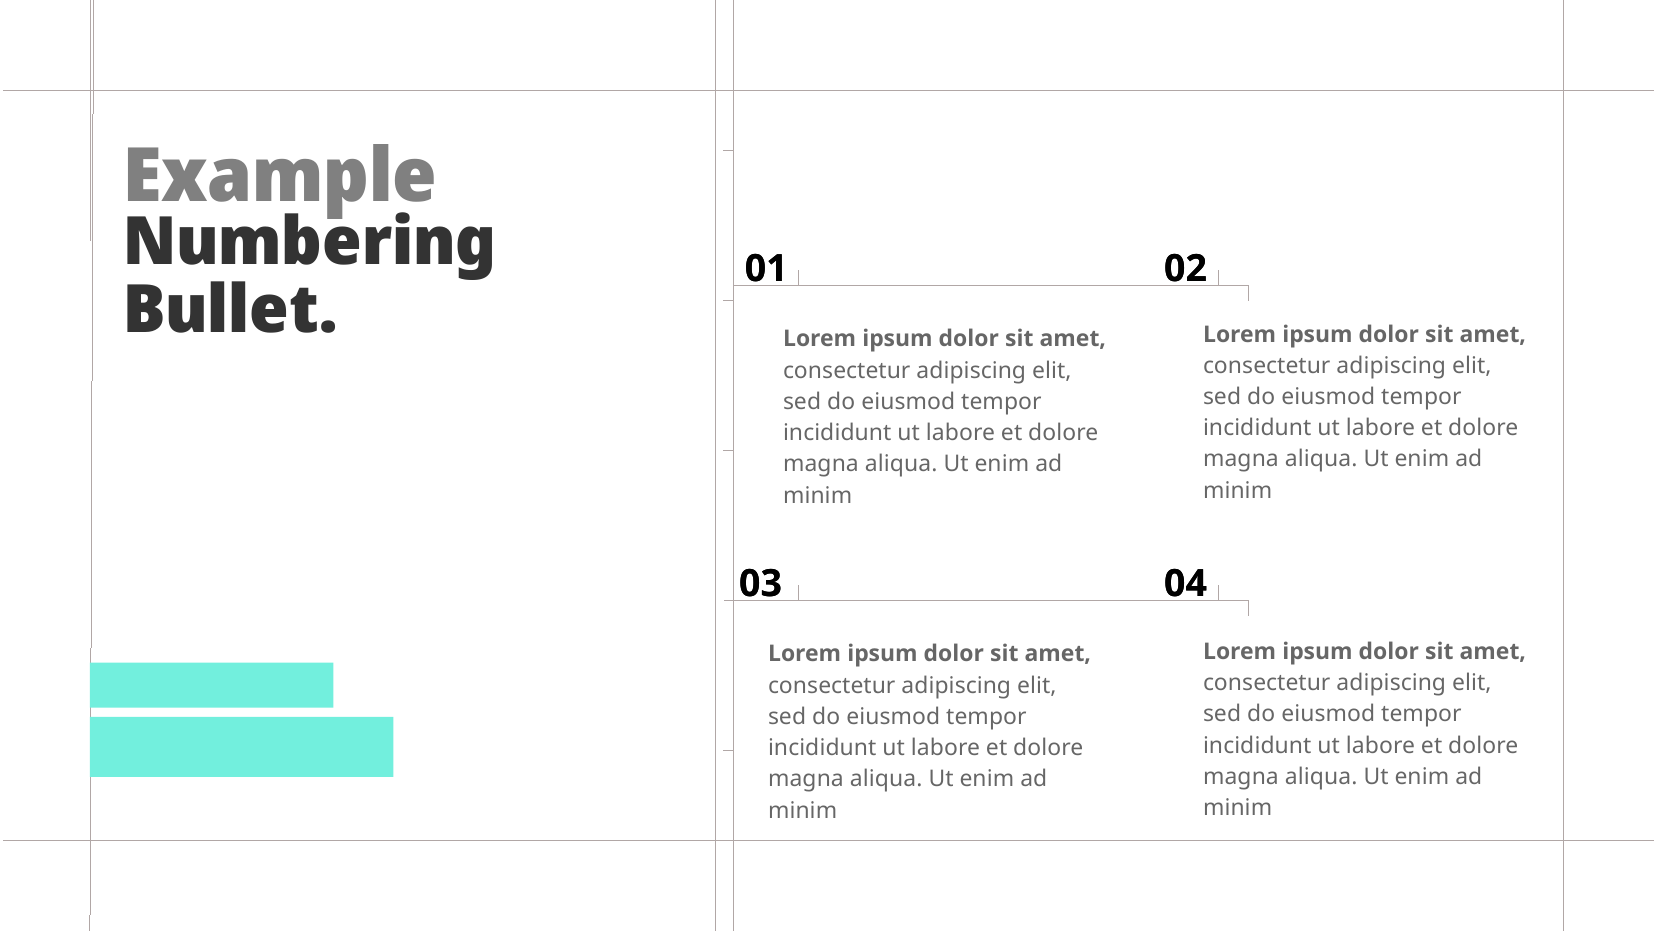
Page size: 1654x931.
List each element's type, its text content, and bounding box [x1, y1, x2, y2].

text_box 01 [730, 234, 806, 297]
text_box Example [108, 113, 469, 185]
text_box Numbering [108, 185, 514, 390]
text_box Lorem ipsum dolor sit amet, consectetur adipiscing elit, sed do eiusmod tempor incididunt ut labore et dolore magna aliqua. Ut enim ad minim [1188, 310, 1549, 496]
text_box Lorem ipsum dolor sit amet, consectetur adipiscing elit, sed do eiusmod tempor incididunt ut labore et dolore magna aliqua. Ut enim ad minim [768, 315, 1129, 500]
text_box 04 [1149, 549, 1225, 612]
text_box Lorem ipsum dolor sit amet, consectetur adipiscing elit, sed do eiusmod tempor incididunt ut labore et dolore magna aliqua. Ut enim ad minim [1188, 627, 1549, 796]
text_box 02 [1149, 234, 1225, 297]
text_box 03 [724, 549, 800, 612]
text_box Lorem ipsum dolor sit amet, consectetur adipiscing elit, sed do eiusmod tempor incididunt ut labore et dolore magna aliqua. Ut enim ad minim [753, 630, 1114, 798]
text_box Bullet. [108, 254, 447, 364]
